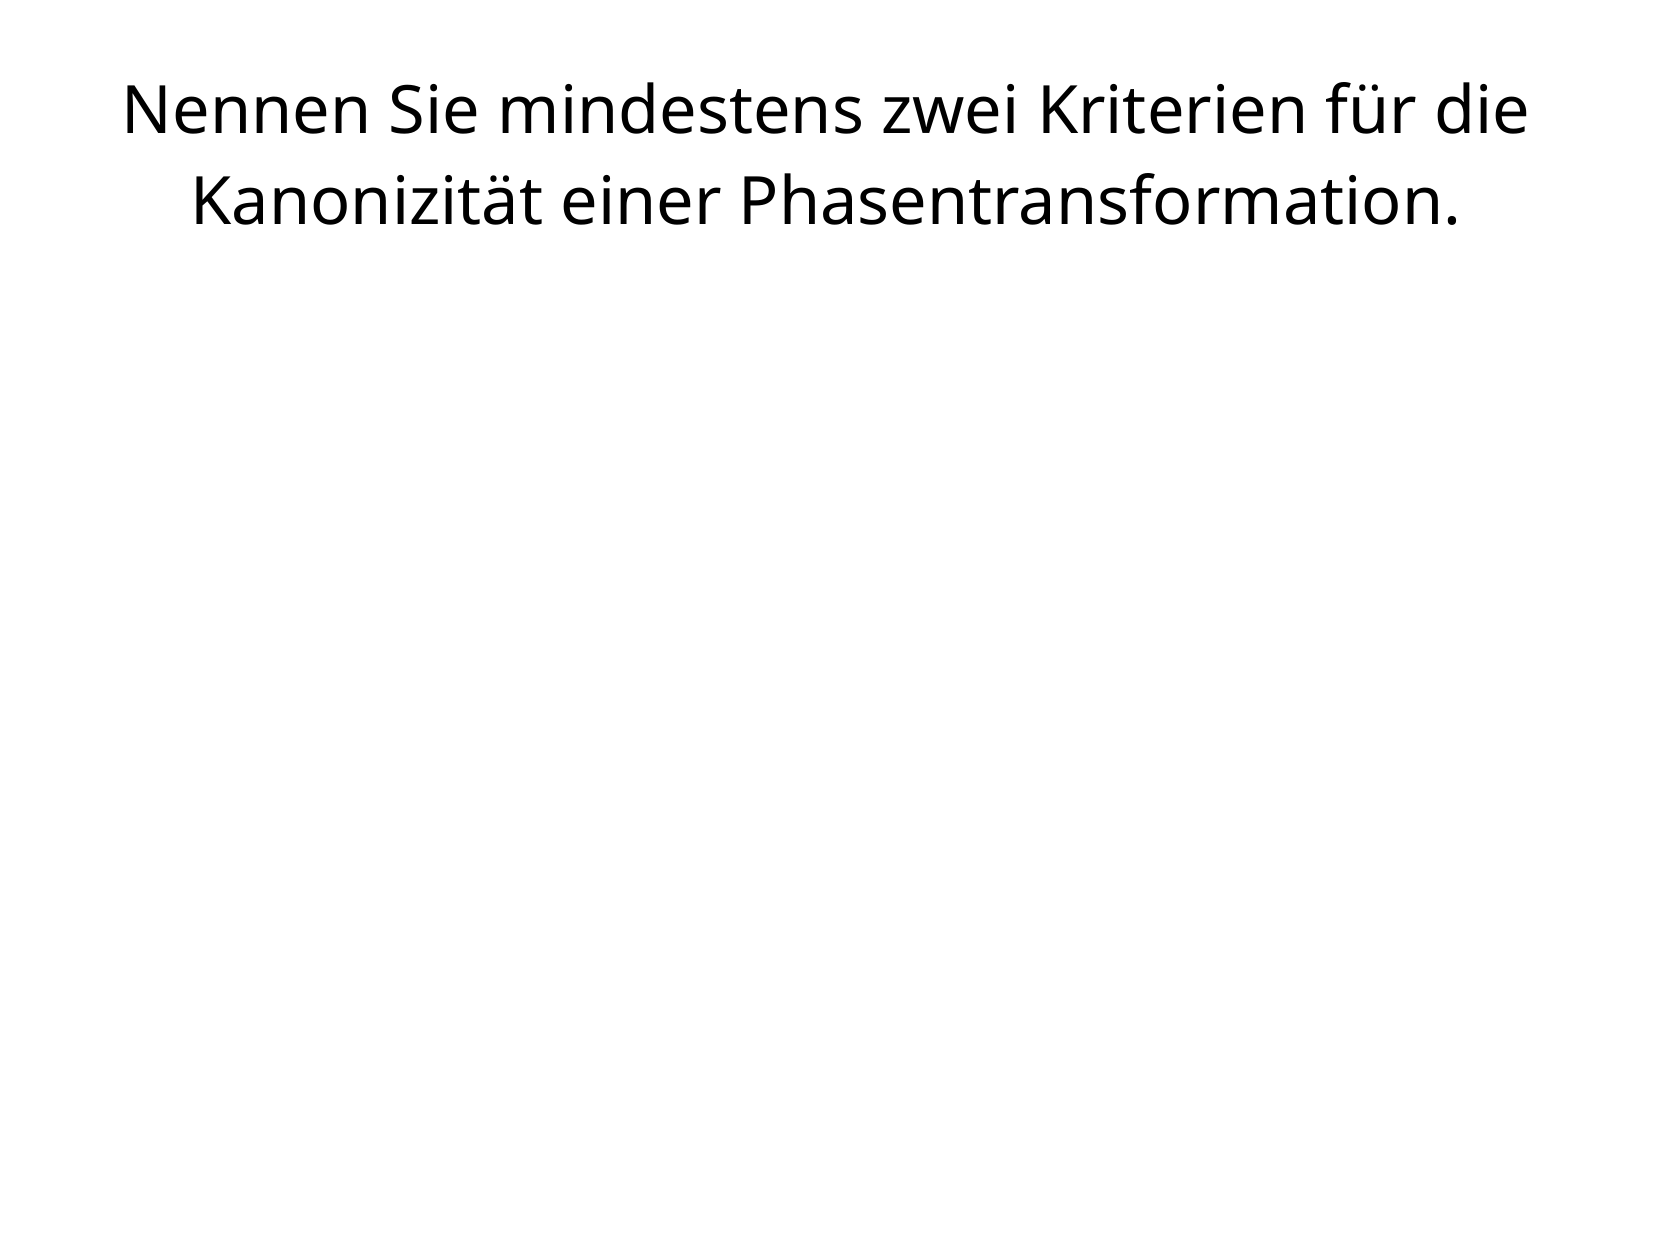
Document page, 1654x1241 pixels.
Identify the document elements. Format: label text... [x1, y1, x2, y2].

title Nennen Sie mindestens zwei Kriterien für die Kanonizität einer Phasentransformation. [82, 49, 1571, 257]
